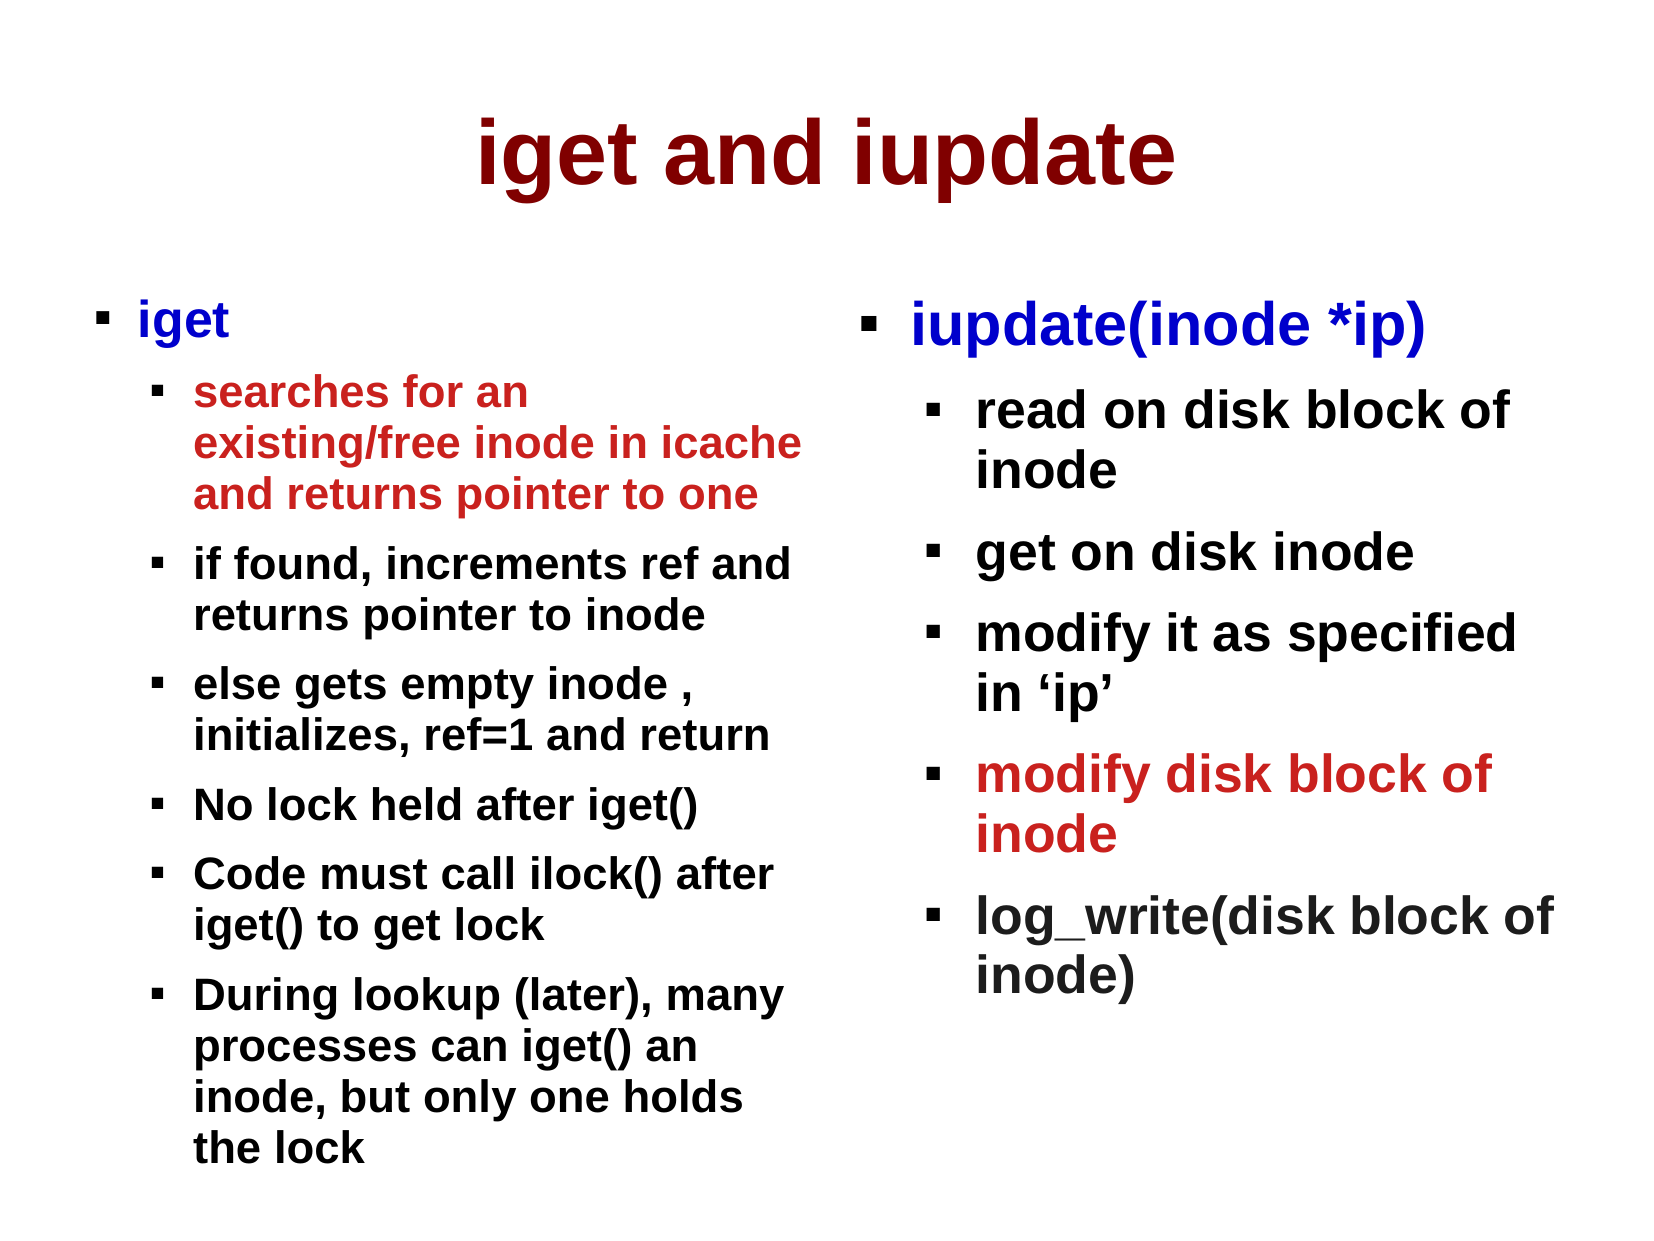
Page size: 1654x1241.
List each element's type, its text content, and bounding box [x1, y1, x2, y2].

title iget and iupdate [82, 49, 1571, 257]
list iupdate(inode *ip) read on disk block of inode get on disk inode modify it as specified in ‘ip’ modify disk block of inode log_write(disk block of inode) [845, 290, 1572, 1010]
list iget searches for an existing/free inode in icache and returns pointer to one if found, increments ref and returns pointer to inode else gets empty inode , initializes, ref=1 and return No lock held after iget() Code must call ilock() after iget() to get lock During lookup (later), many processes can iget() an inode, but only one holds the lock [82, 290, 804, 1193]
